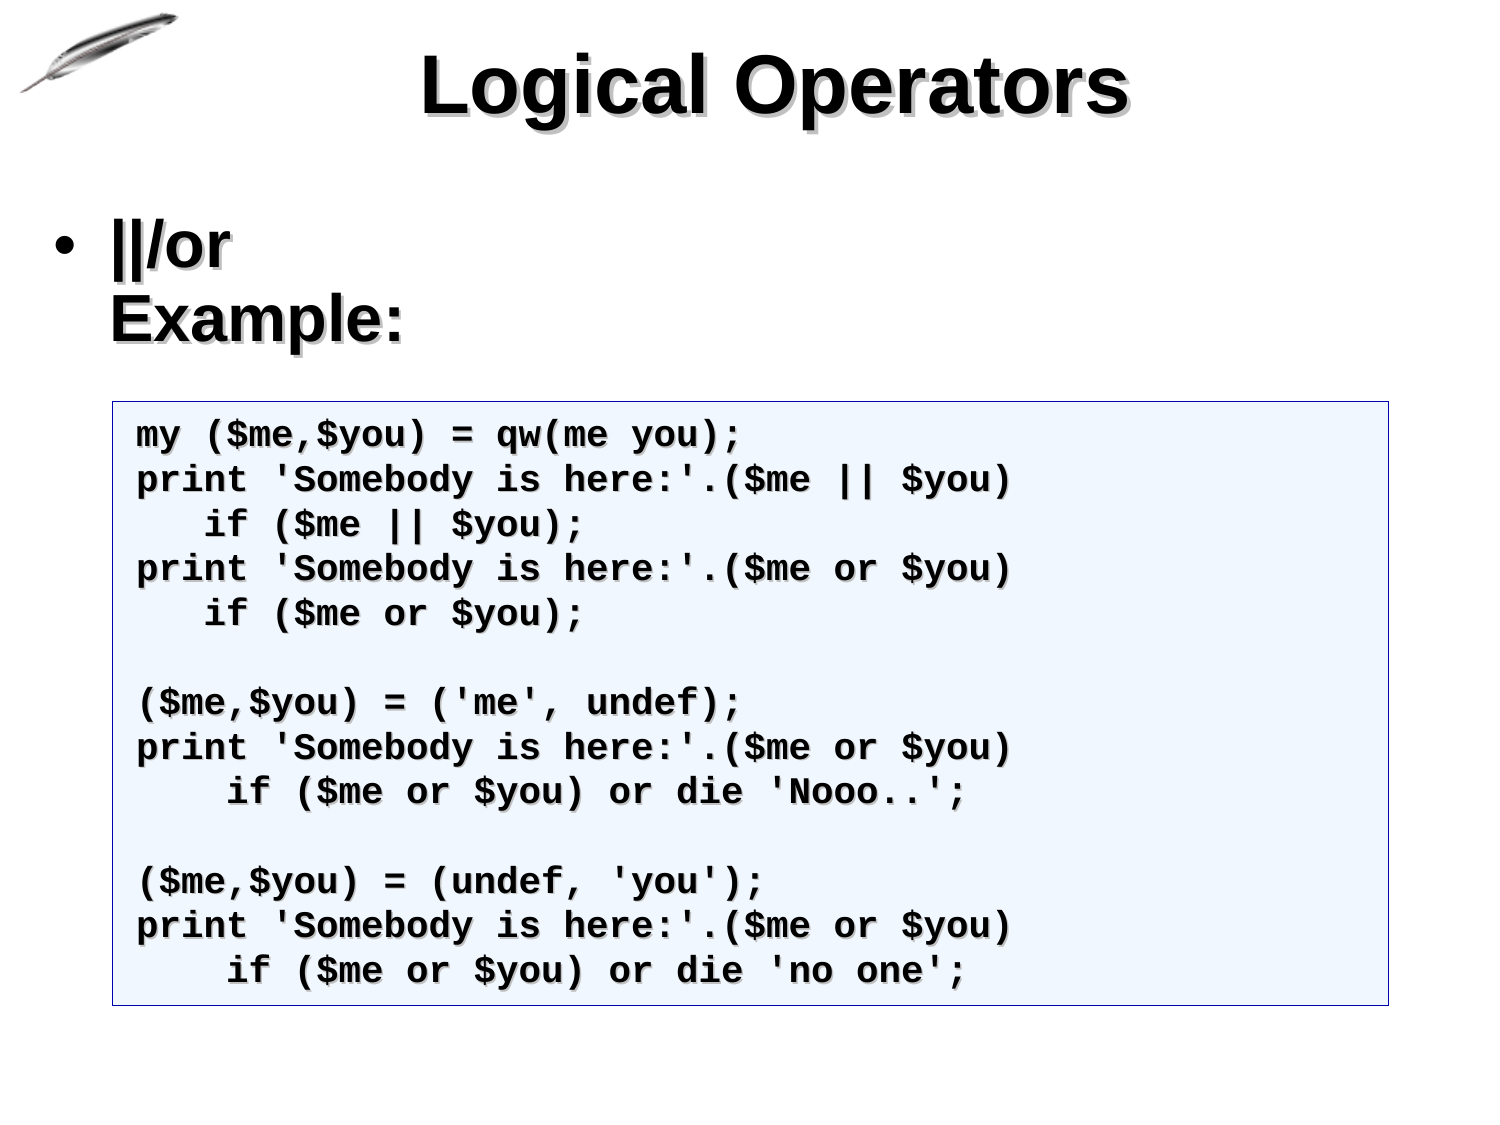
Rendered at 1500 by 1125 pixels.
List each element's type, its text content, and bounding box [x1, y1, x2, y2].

list ||/or Example: [53, 207, 1447, 1084]
title Logical Operators [419, 0, 1459, 179]
text_box my ($me,$you) = qw(me you); print 'Somebody is here:'.($me || $you) if ($me || $you); print 'Somebody is here:'.($me or $you) if ($me or $you); ($me,$you) = ('me', undef); print 'Somebody is here:'.($me or $you) if ($me or $you) or die 'Nooo..'; ($me,$you) = (undef, 'you'); print 'Somebody is here:'.($me or $you) if ($me or $you) or die 'no one'; [112, 401, 1389, 1006]
picture [16, 11, 184, 95]
